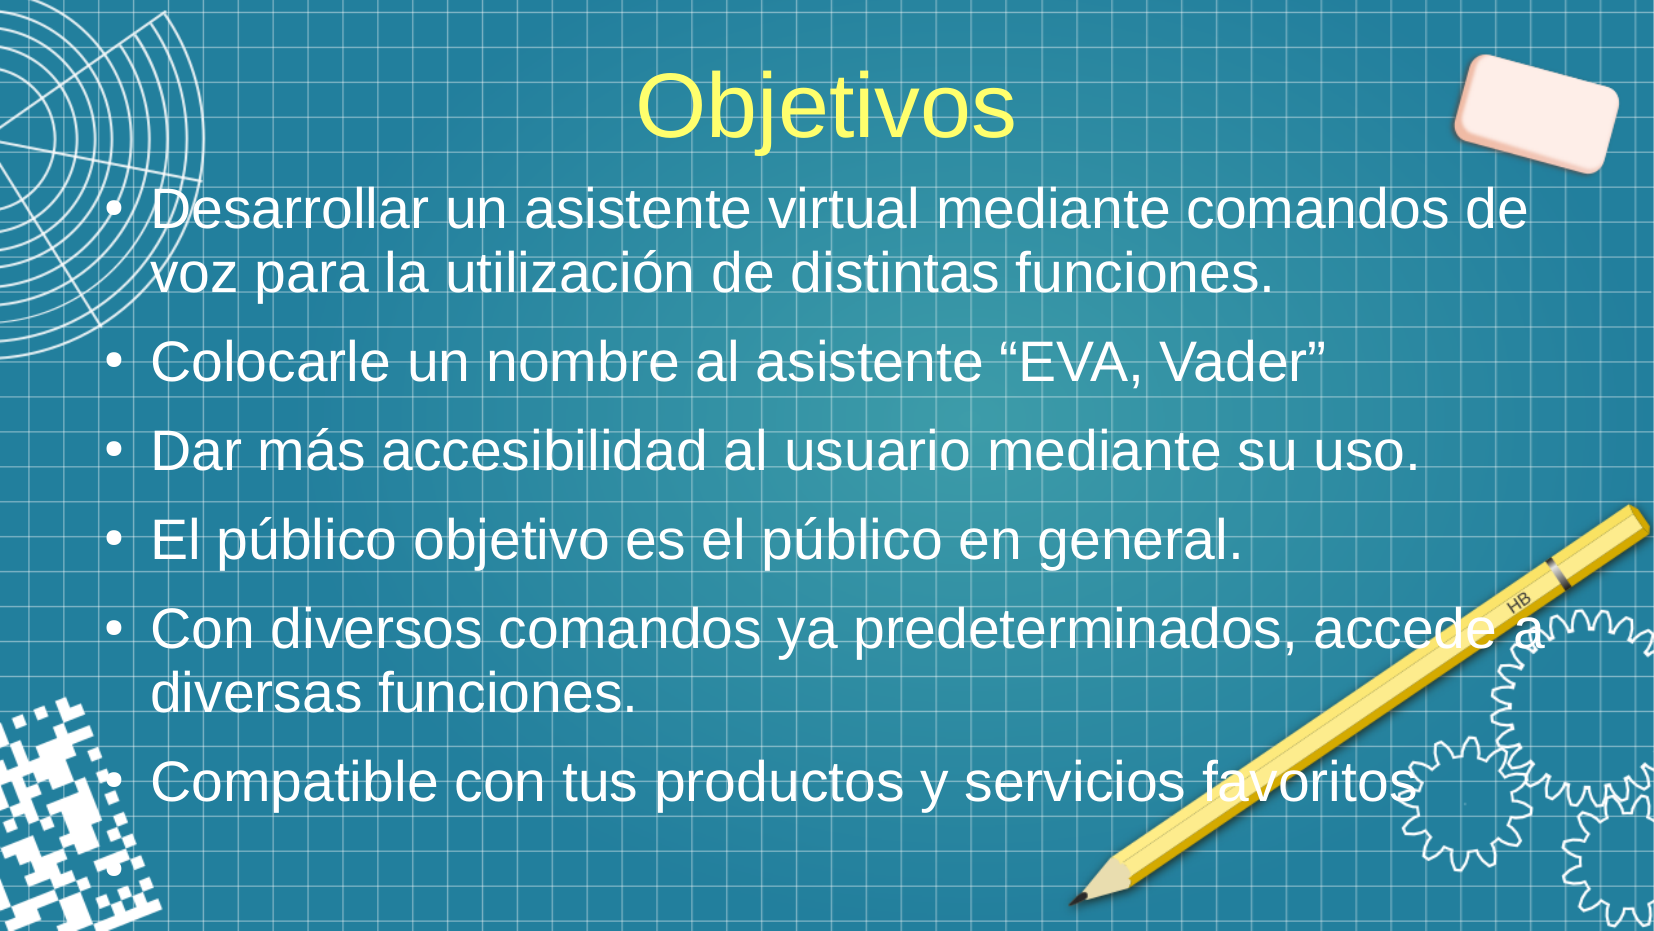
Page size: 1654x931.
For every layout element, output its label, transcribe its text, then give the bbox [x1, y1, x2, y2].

picture [0, 0, 1654, 931]
title Objetivos [82, 0, 1571, 213]
list Desarrollar un asistente virtual mediante comandos de voz para la utilización de distintas funciones. Colocarle un nombre al asistente “EVA, Vader” Dar más accesibilidad al usuario mediante su uso. El público objetivo es el público en general. Con diversos comandos ya predeterminados, accede a diversas funciones. Compatible con tus productos y servicios favoritos [88, 177, 1577, 827]
